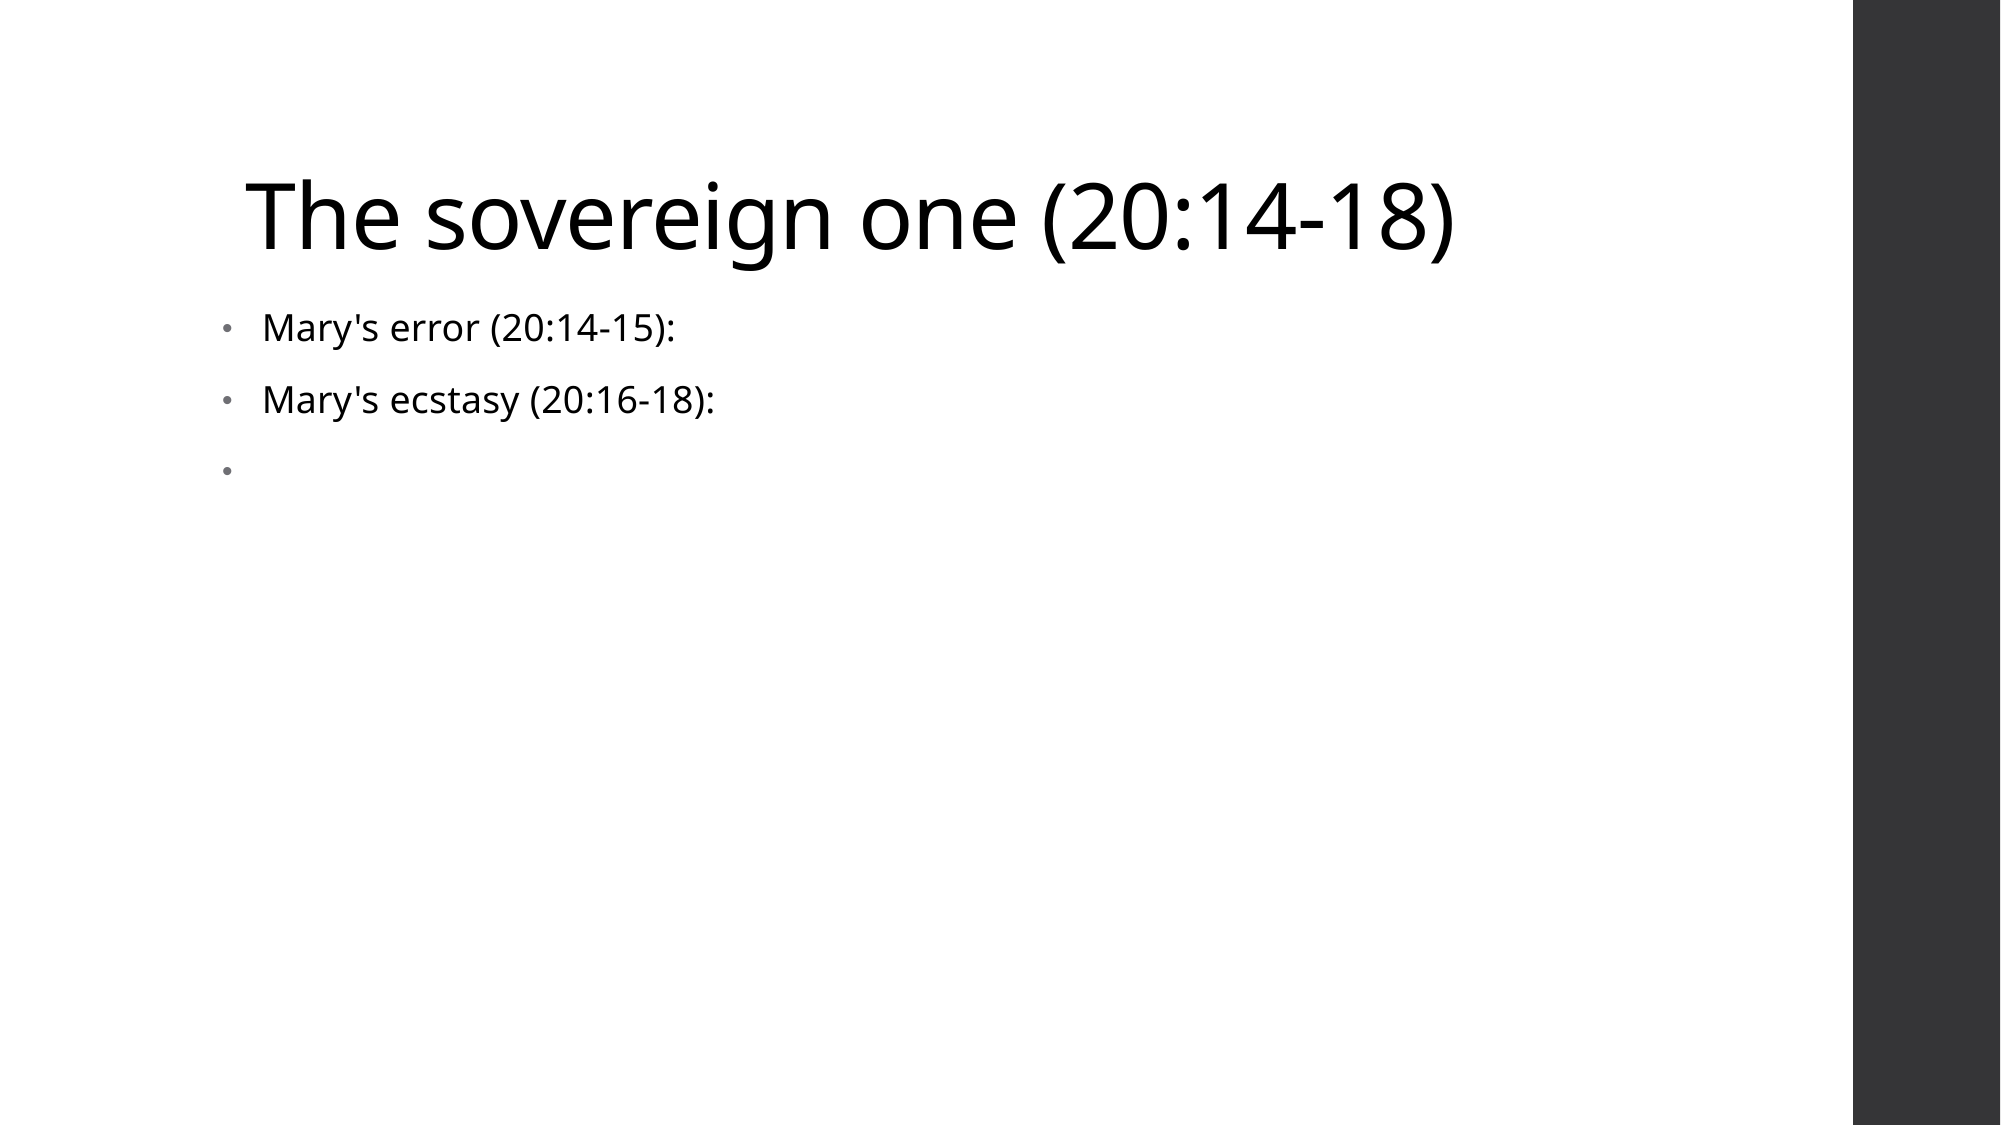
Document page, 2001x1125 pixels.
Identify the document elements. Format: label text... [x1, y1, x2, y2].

title The sovereign one (20:14-18) [206, 60, 1797, 278]
list Mary's error (20:14-15): Mary's ecstasy (20:16-18): [206, 299, 1617, 1014]
